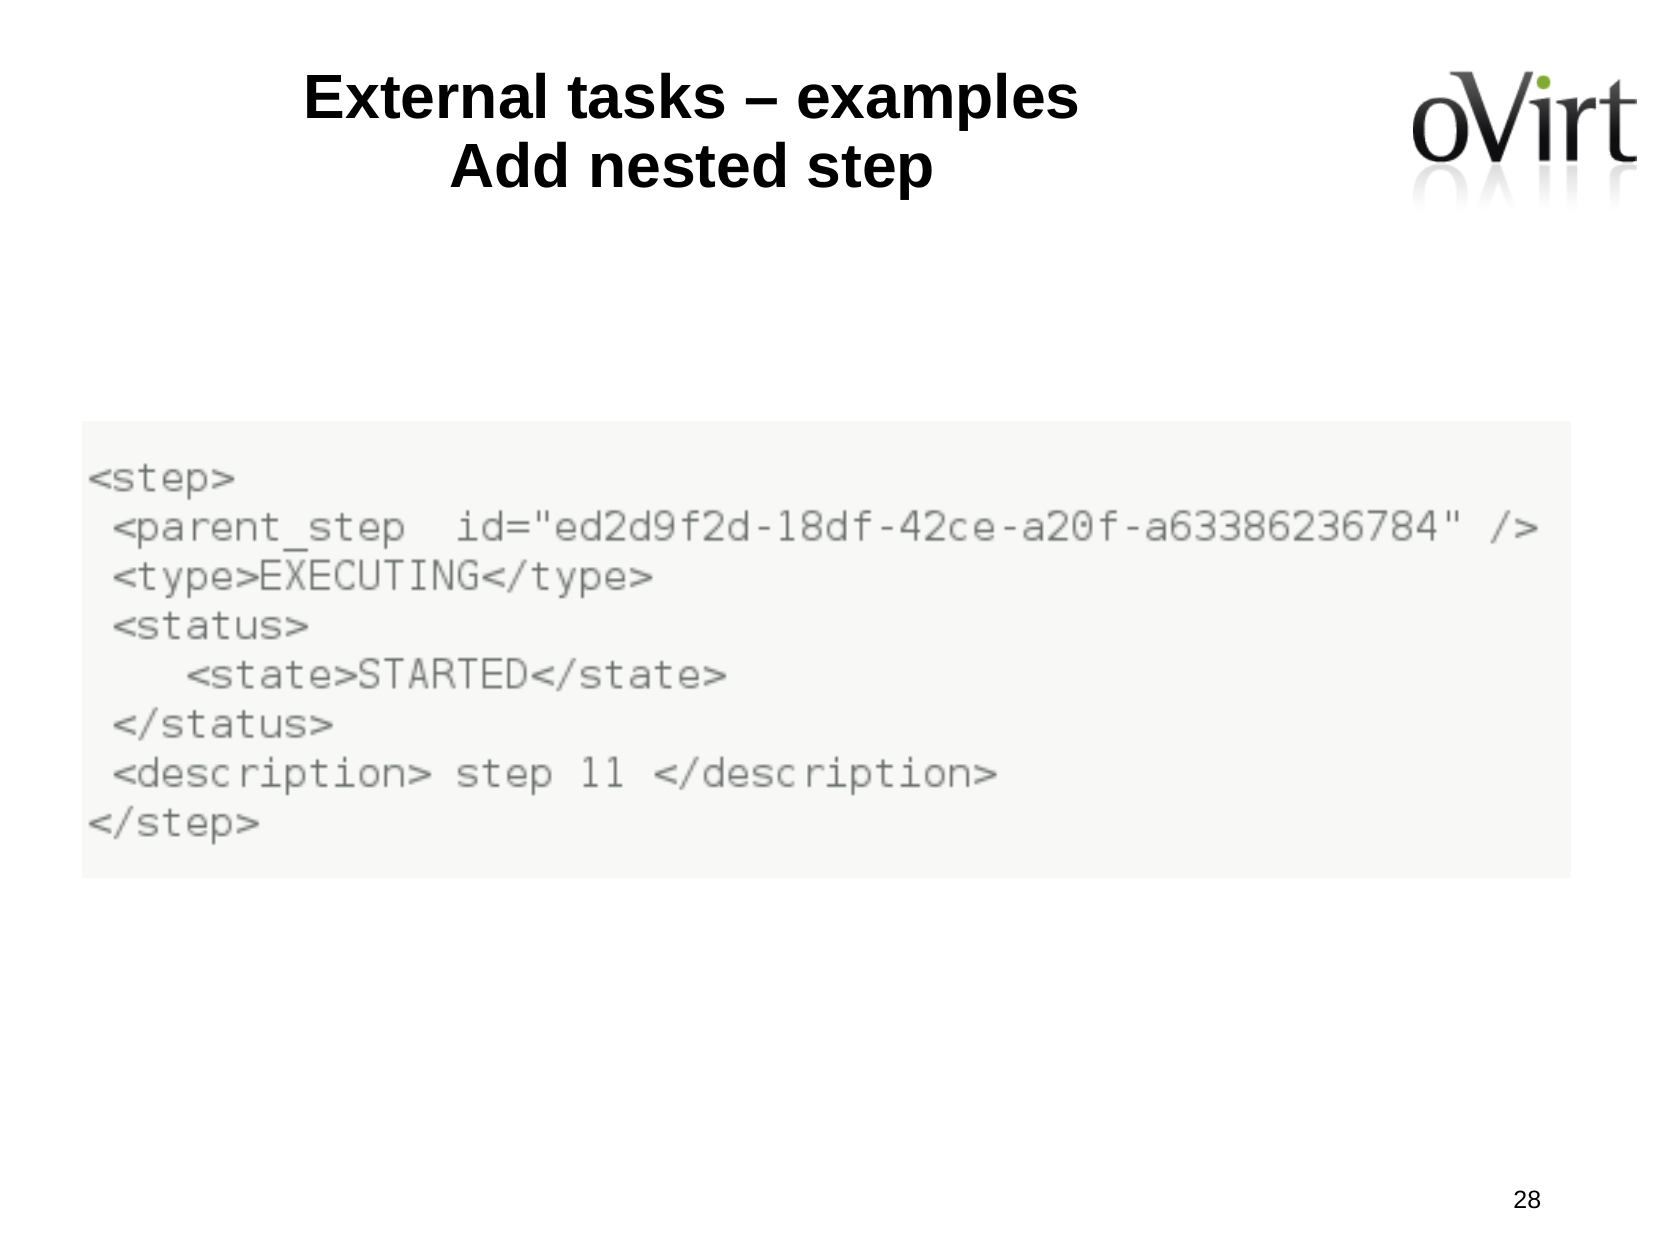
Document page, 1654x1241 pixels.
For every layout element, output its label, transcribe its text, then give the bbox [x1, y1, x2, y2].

picture [1413, 63, 1637, 212]
title External tasks – examples Add nested step [82, 37, 1303, 226]
picture [82, 421, 1571, 878]
